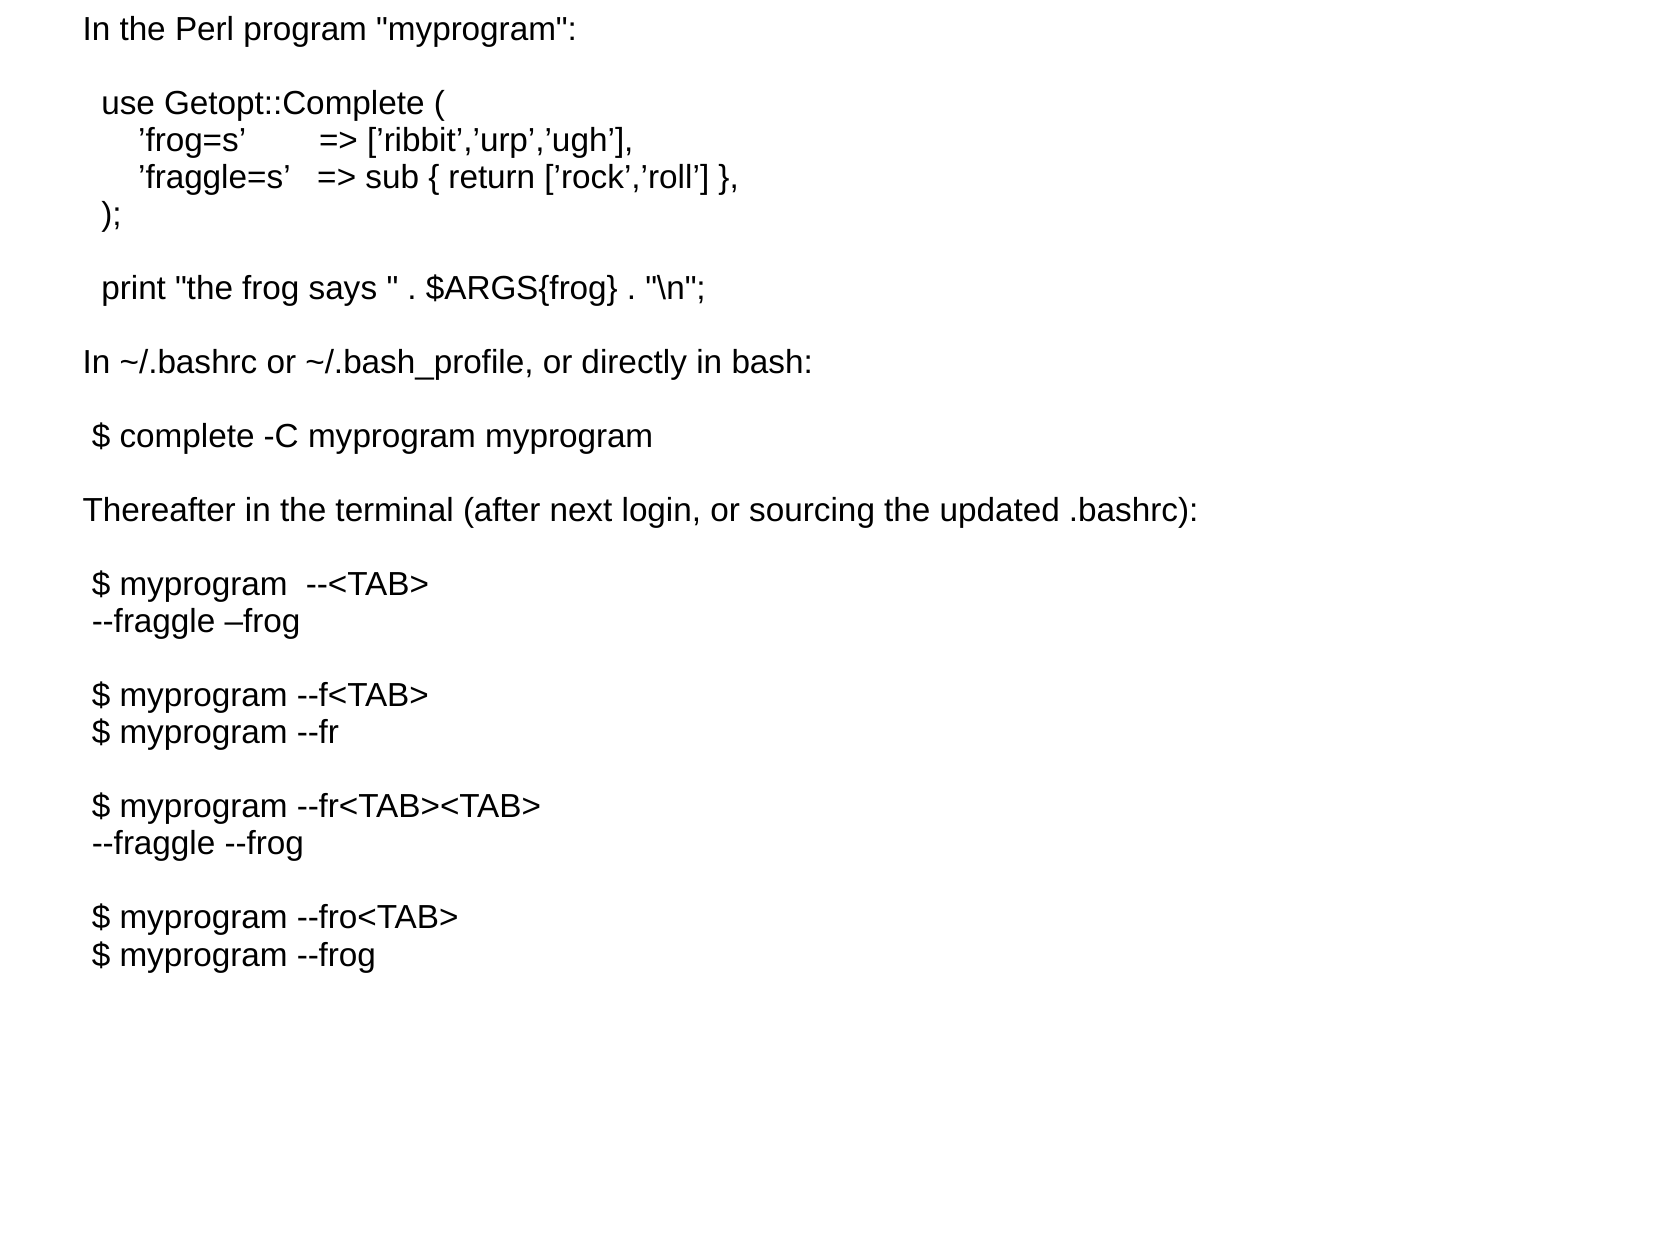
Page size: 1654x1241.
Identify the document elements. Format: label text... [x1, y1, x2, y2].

subtitle In the Perl program "myprogram": use Getopt::Complete ( ’frog=s’ => [’ribbit’,’urp’,’ugh’], ’fraggle=s’ => sub { return [’rock’,’roll’] }, ); print "the frog says " . $ARGS{frog} . "\n"; In ~/.bashrc or ~/.bash_profile, or directly in bash: $ complete ‐C myprogram myprogram Thereafter in the terminal (after next login, or sourcing the updated .bashrc): $ myprogram --<TAB> --fraggle –frog $ myprogram ‐‐f<TAB> $ myprogram ‐‐fr $ myprogram ‐‐fr<TAB><TAB> --fraggle --frog $ myprogram ‐‐fro<TAB> $ myprogram ‐‐frog [82, 10, 1571, 1070]
